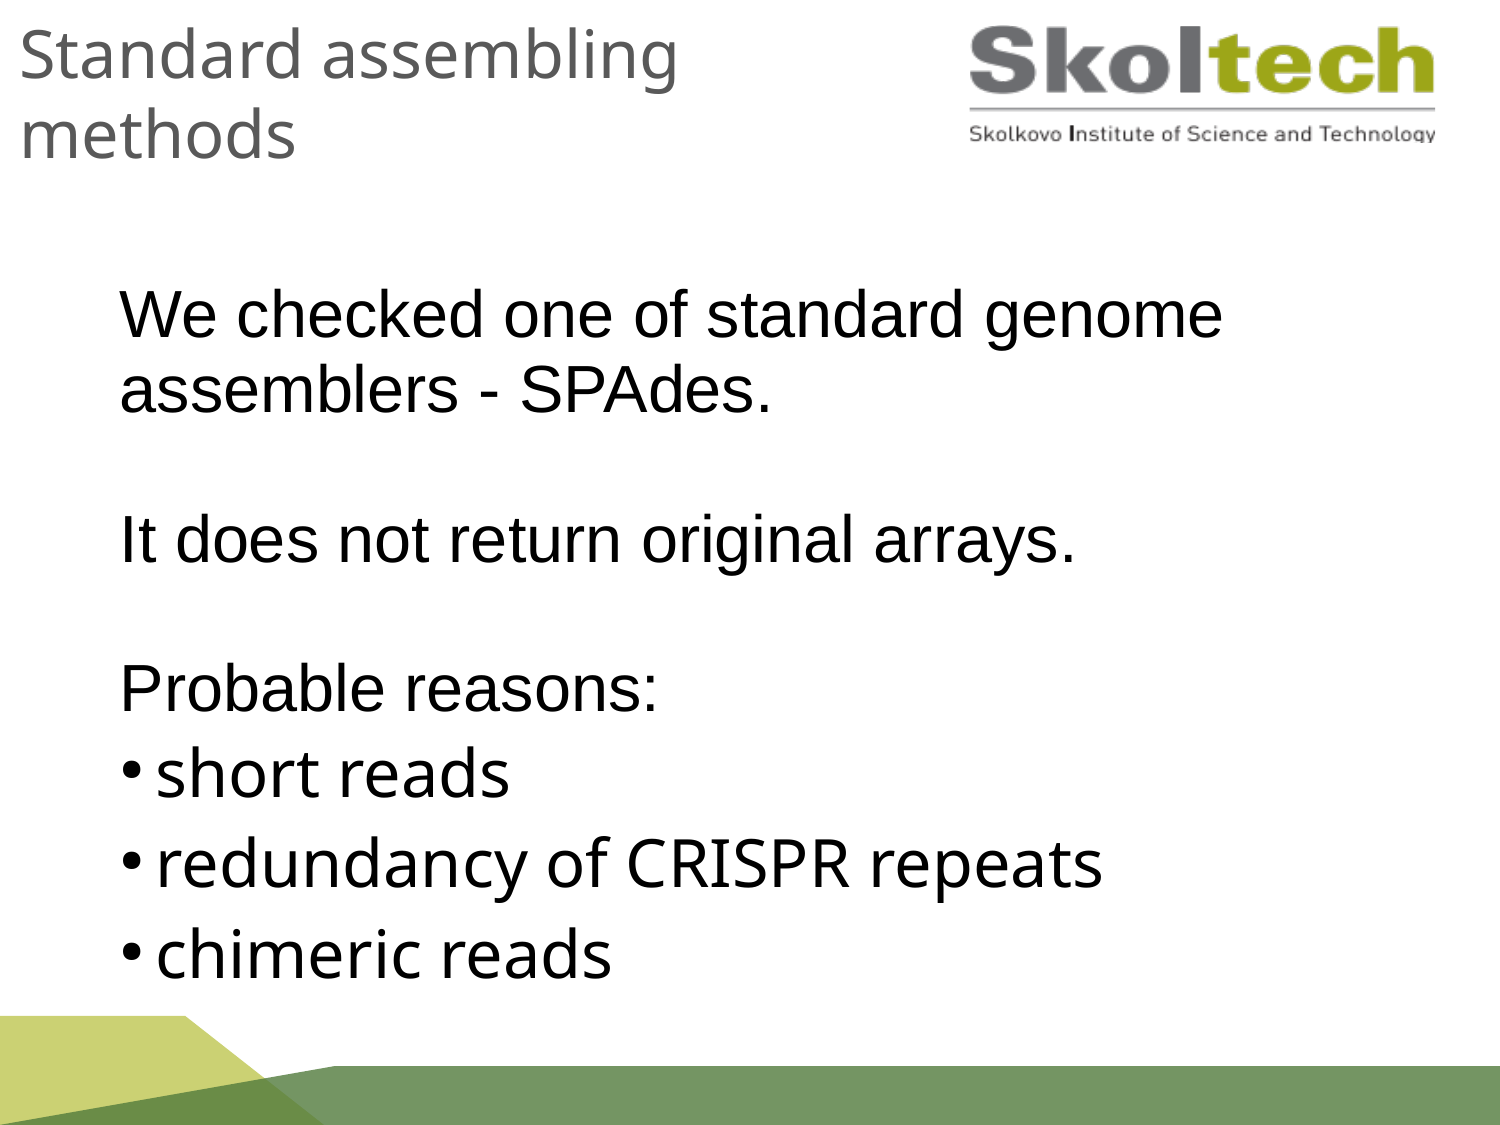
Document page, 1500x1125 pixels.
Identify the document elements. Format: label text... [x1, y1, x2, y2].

text_box We checked one of standard genome assemblers - SPAdes. It does not return original arrays. Probable reasons: short reads redundancy of CRISPR repeats chimeric reads [105, 270, 1291, 1042]
title Standard assembling methods [4, 0, 781, 185]
